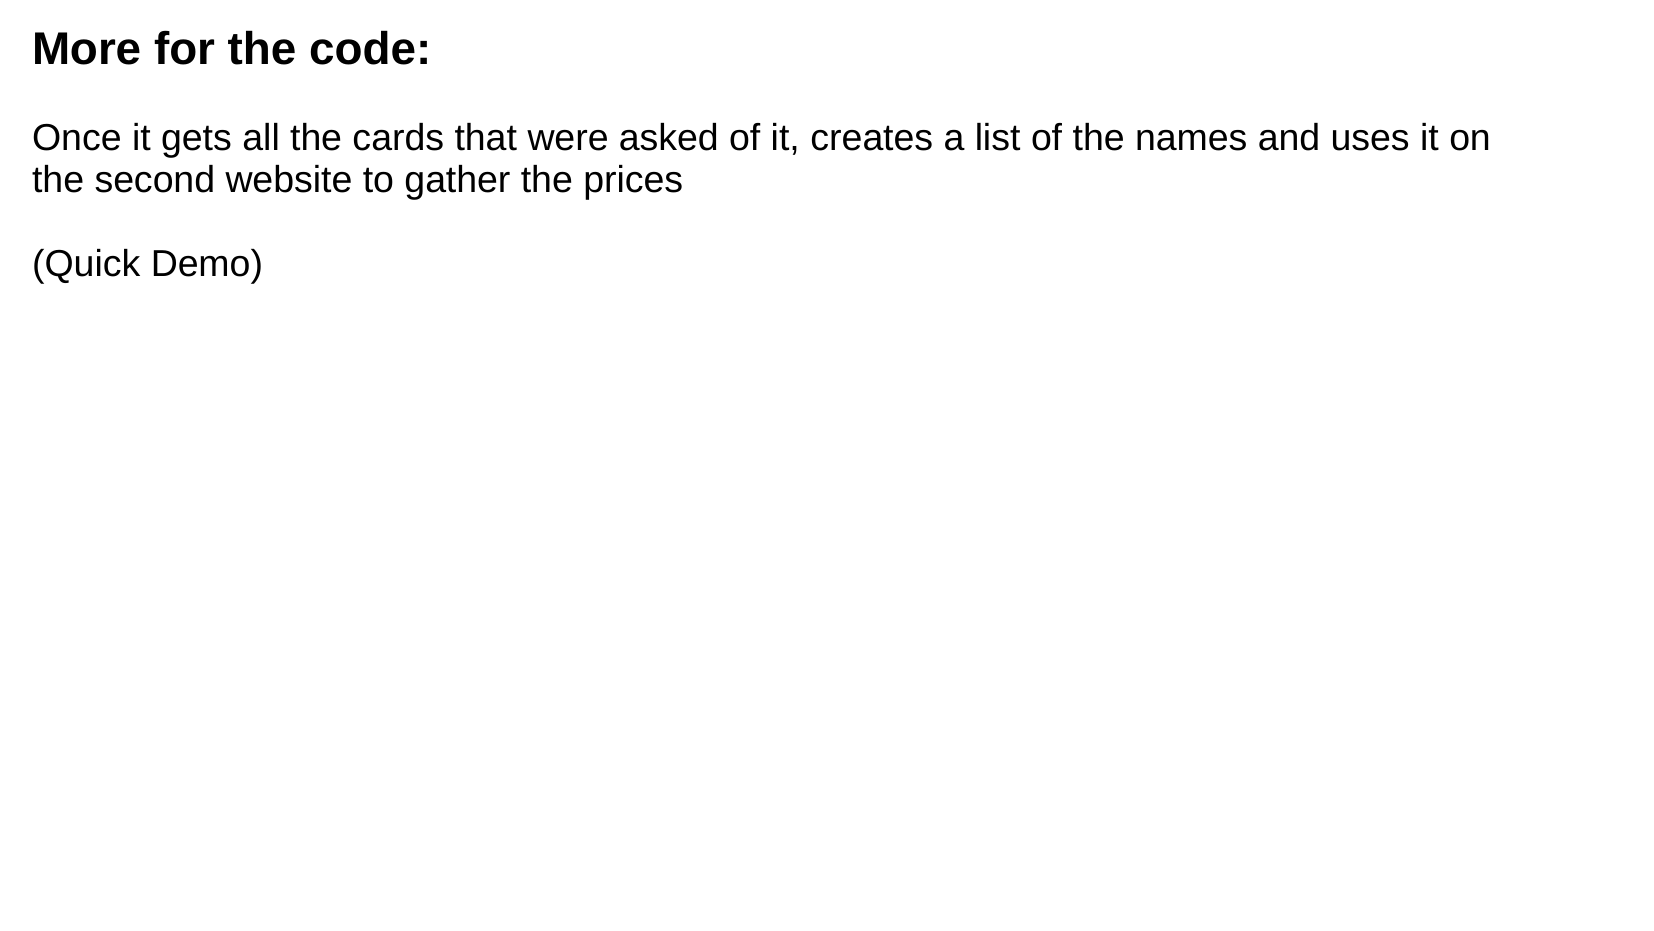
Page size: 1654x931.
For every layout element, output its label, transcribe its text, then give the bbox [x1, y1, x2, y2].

text_box More for the code: Once it gets all the cards that were asked of it, creates a list of the names and uses it on the second website to gather the prices (Quick Demo) [17, 15, 1507, 628]
